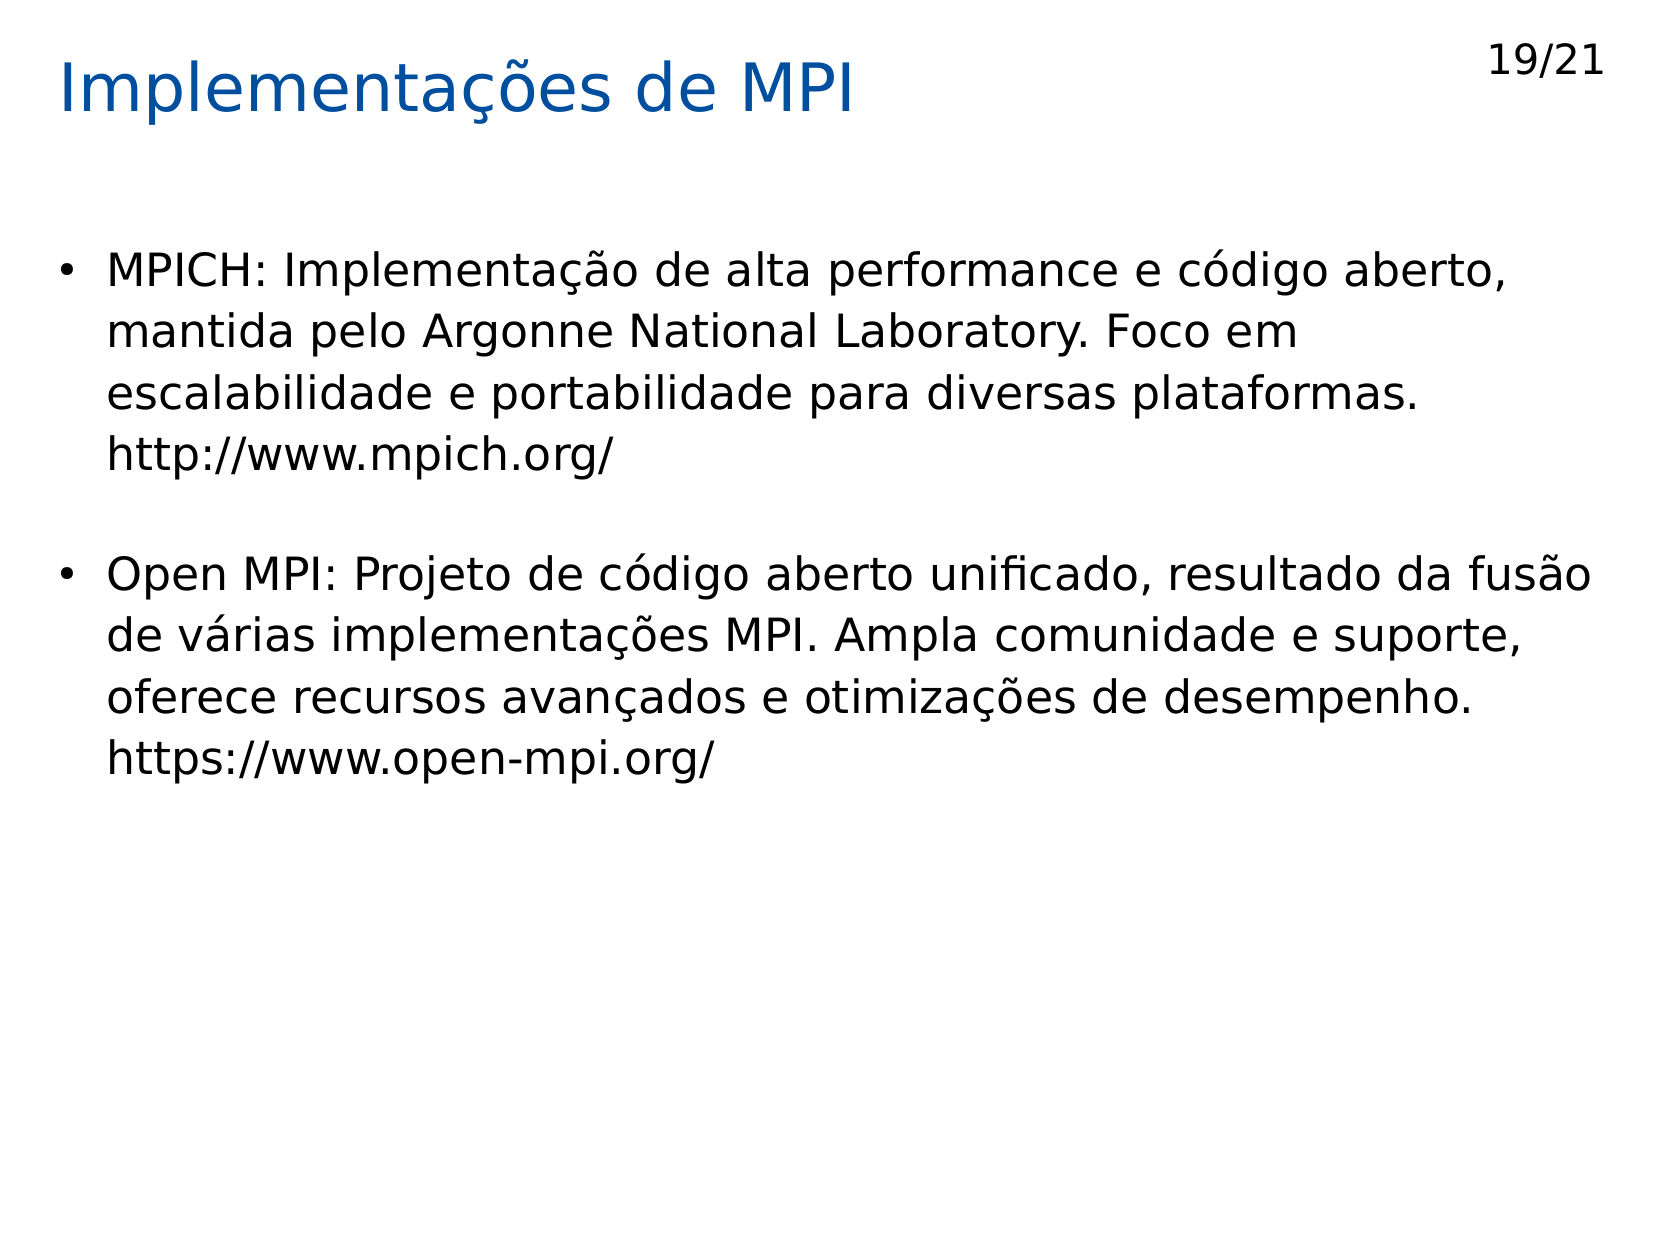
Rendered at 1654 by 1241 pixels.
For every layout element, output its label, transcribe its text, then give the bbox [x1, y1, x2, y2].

title Implementações de MPI [59, 29, 1506, 148]
list MPICH: Implementação de alta performance e código aberto, mantida pelo Argonne National Laboratory. Foco em escalabilidade e portabilidade para diversas plataformas. http://www.mpich.org/ Open MPI: Projeto de código aberto unificado, resultado da fusão de várias implementações MPI. Ampla comunidade e suporte, oferece recursos avançados e otimizações de desempenho. https://www.open-mpi.org/ [59, 236, 1595, 1211]
